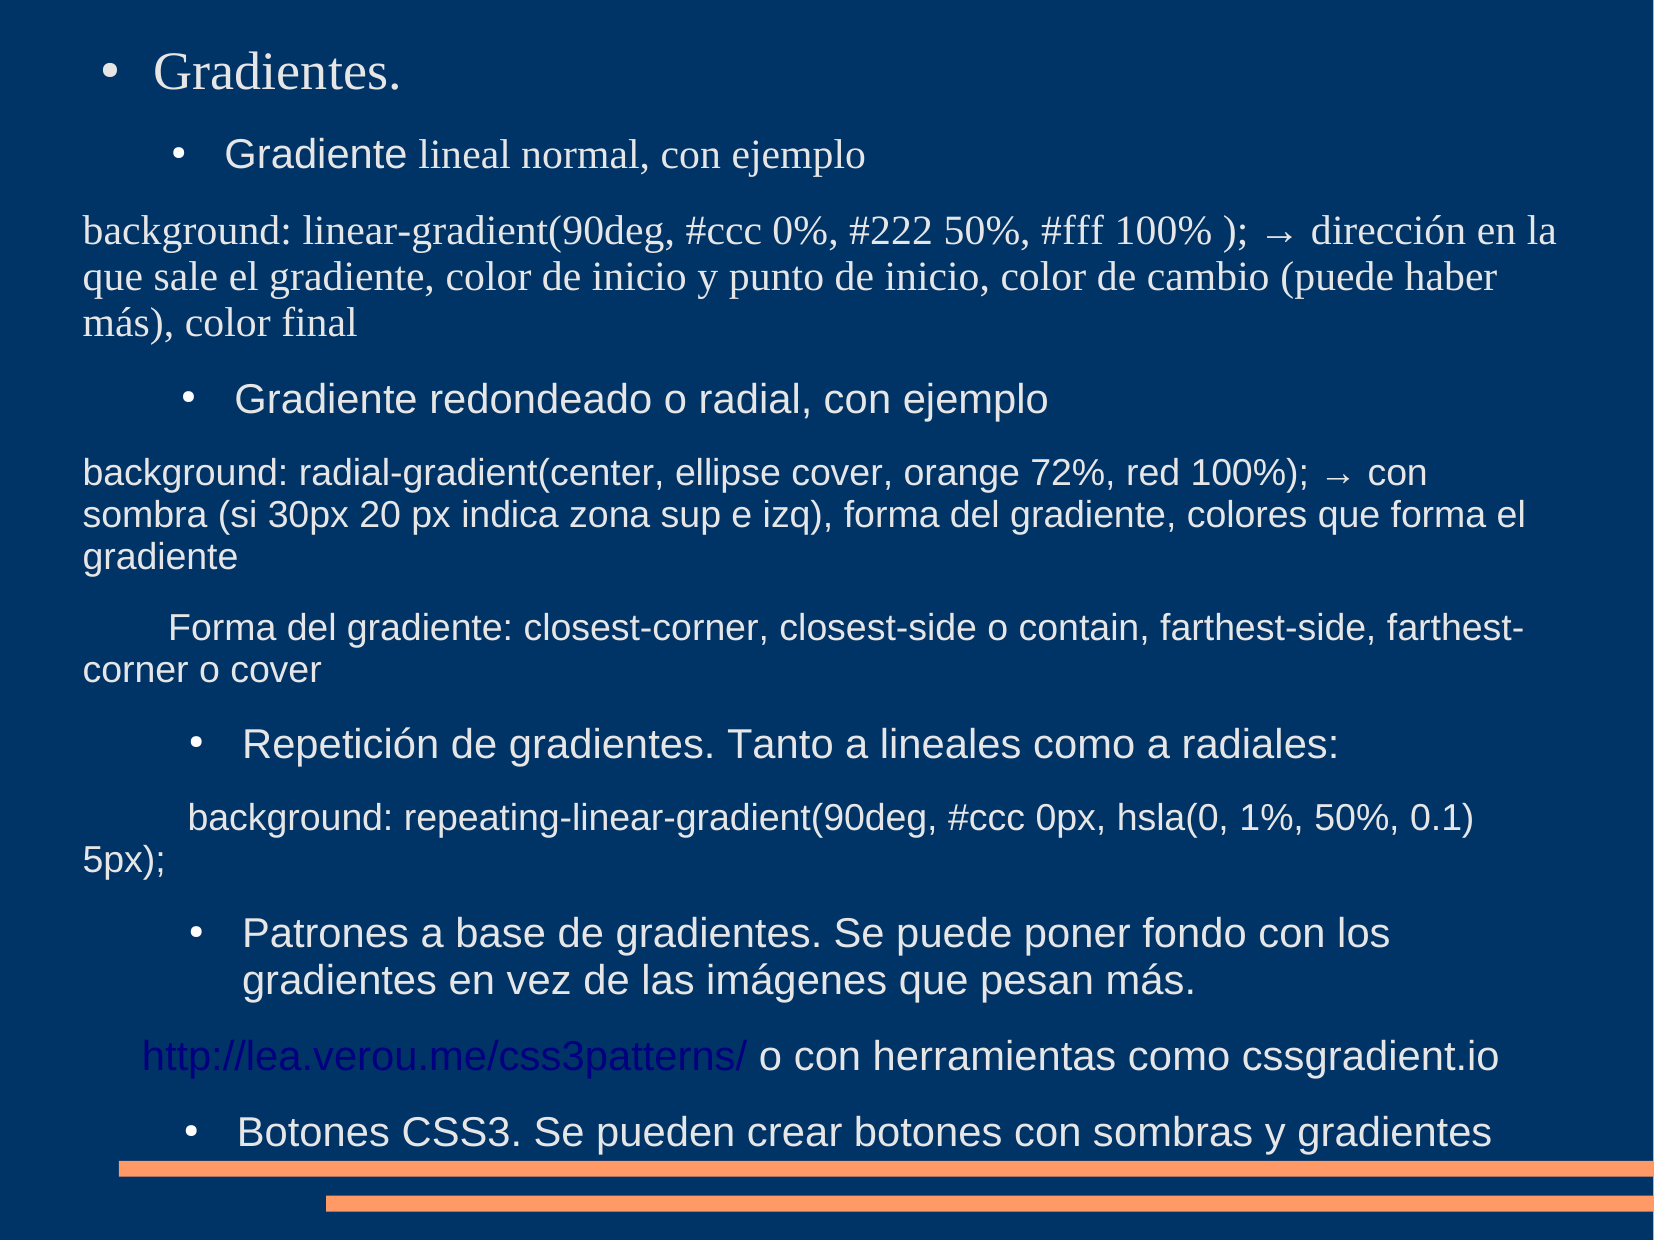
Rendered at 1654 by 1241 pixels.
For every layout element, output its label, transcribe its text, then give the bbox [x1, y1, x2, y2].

list Gradientes. Gradiente lineal normal, con ejemplo background: linear-gradient(90deg, #ccc 0%, #222 50%, #fff 100% ); → dirección en la que sale el gradiente, color de inicio y punto de inicio, color de cambio (puede haber más), color final Gradiente redondeado o radial, con ejemplo background: radial-gradient(center, ellipse cover, orange 72%, red 100%); → con sombra (si 30px 20 px indica zona sup e izq), forma del gradiente, colores que forma el gradiente Forma del gradiente: closest-corner, closest-side o contain, farthest-side, farthest-corner o cover Repetición de gradientes. Tanto a lineales como a radiales: background: repeating-linear-gradient(90deg, #ccc 0px, hsla(0, 1%, 50%, 0.1) 5px); Patrones a base de gradientes. Se puede poner fondo con los gradientes en vez de las imágenes que pesan más. http://lea.verou.me/css3patterns/ o con herramientas como cssgradient.io Botones CSS3. Se pueden crear botones con sombras y gradientes [82, 41, 1560, 1162]
